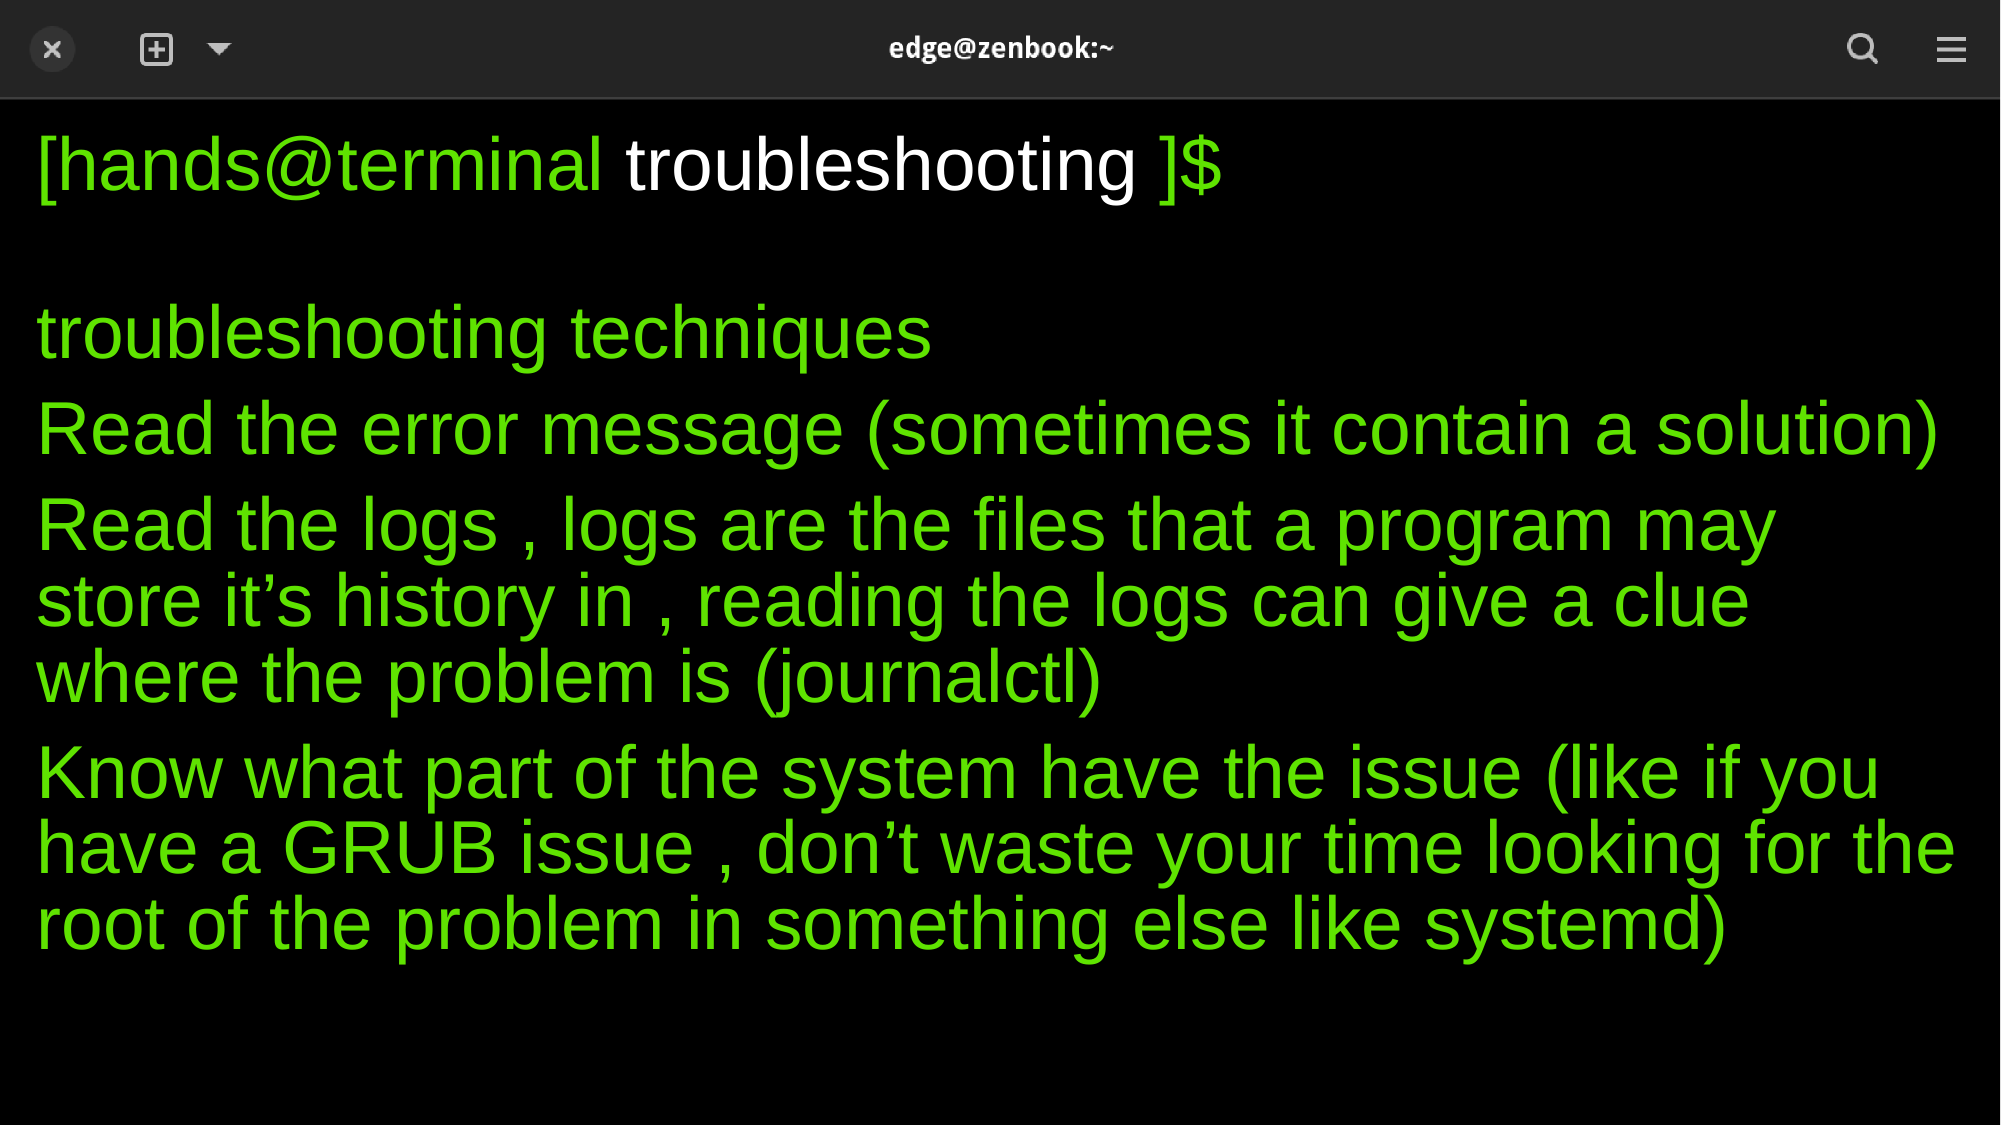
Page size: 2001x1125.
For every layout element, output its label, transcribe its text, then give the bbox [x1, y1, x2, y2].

picture [0, 0, 2001, 1125]
subtitle [hands@terminal troubleshooting ]$ troubleshooting techniques Read the error message (sometimes it contain a solution) Read the logs , logs are the files that a program may store it’s history in , reading the logs can give a clue where the problem is (journalctl) Know what part of the system have the issue (like if you have a GRUB issue , don’t waste your time looking for the root of the problem in something else like systemd) [21, 122, 1980, 1108]
